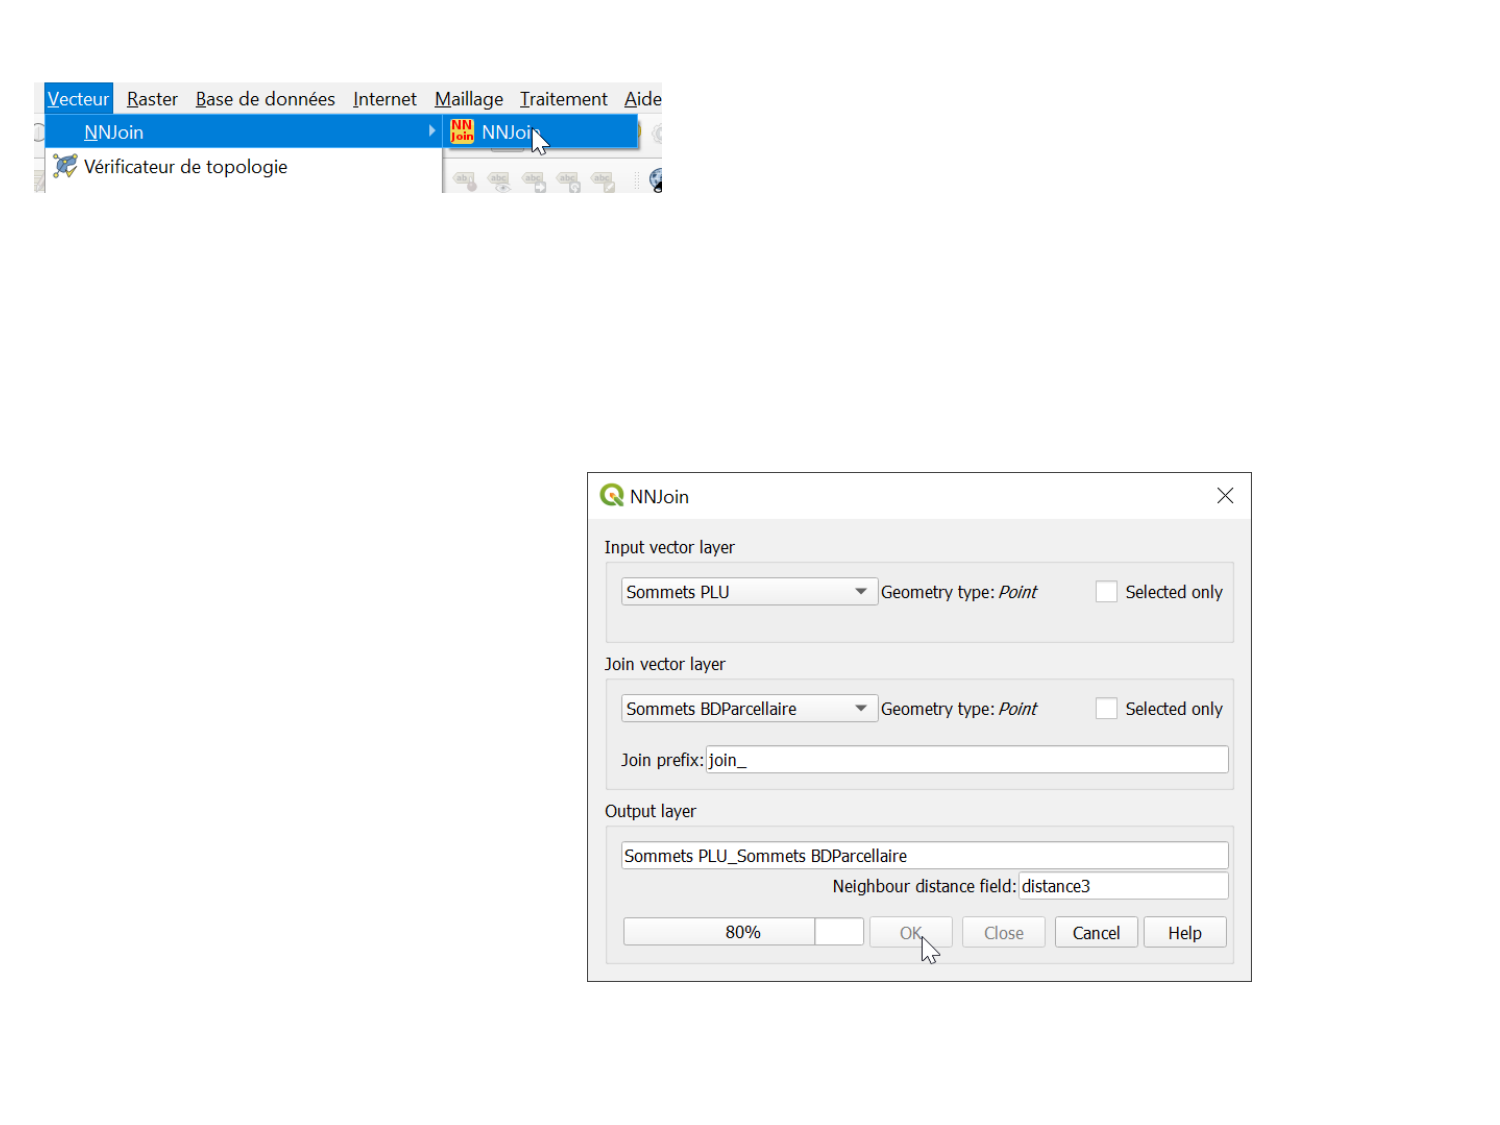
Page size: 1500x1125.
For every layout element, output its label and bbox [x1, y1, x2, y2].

picture [587, 472, 1252, 982]
picture [34, 47, 662, 193]
